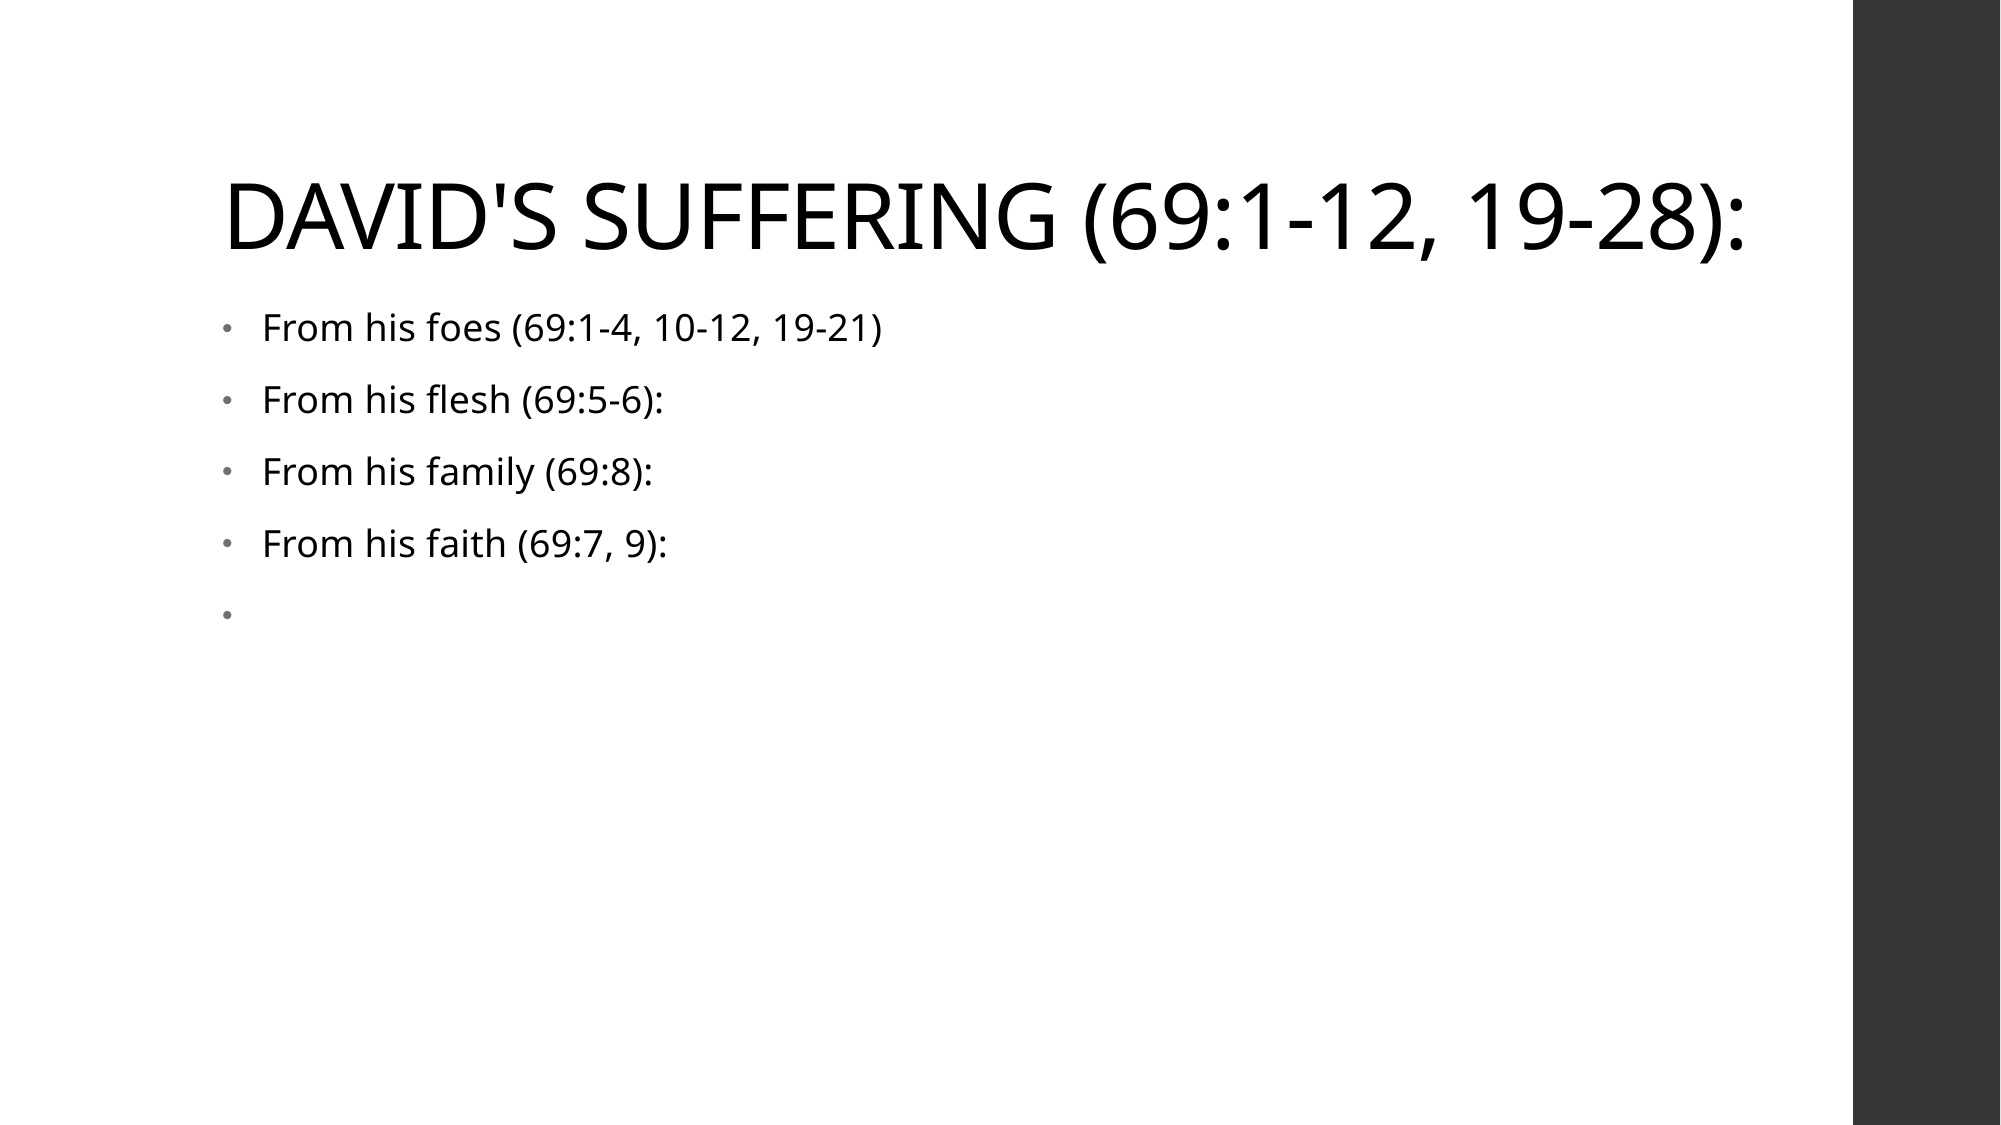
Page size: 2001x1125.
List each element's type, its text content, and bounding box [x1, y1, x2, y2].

title DAVID'S SUFFERING (69:1-12, 19-28): [206, 60, 1797, 278]
list From his foes (69:1-4, 10-12, 19-21) From his flesh (69:5-6): From his family (69:8): From his faith (69:7, 9): [206, 299, 1617, 1014]
